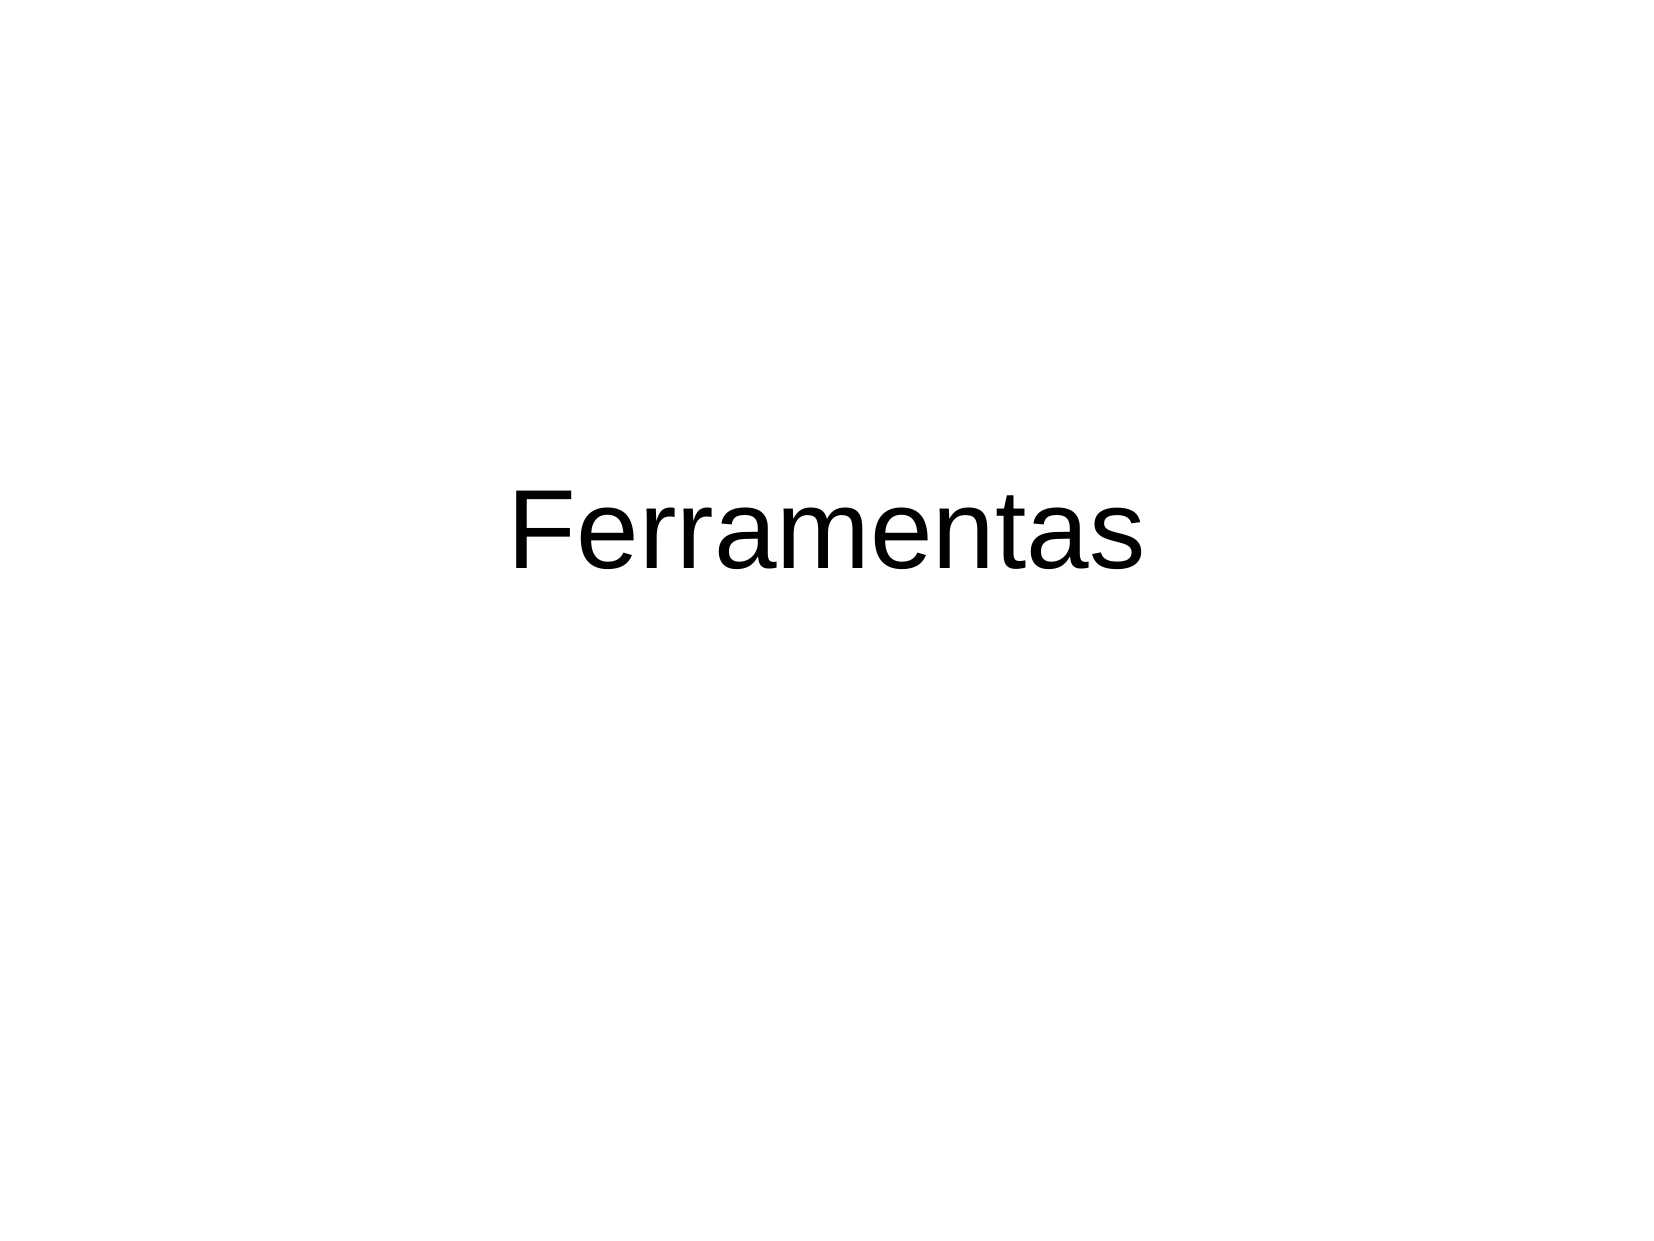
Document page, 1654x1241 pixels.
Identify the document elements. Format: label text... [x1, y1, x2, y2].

subtitle Ferramentas [82, 49, 1571, 1010]
